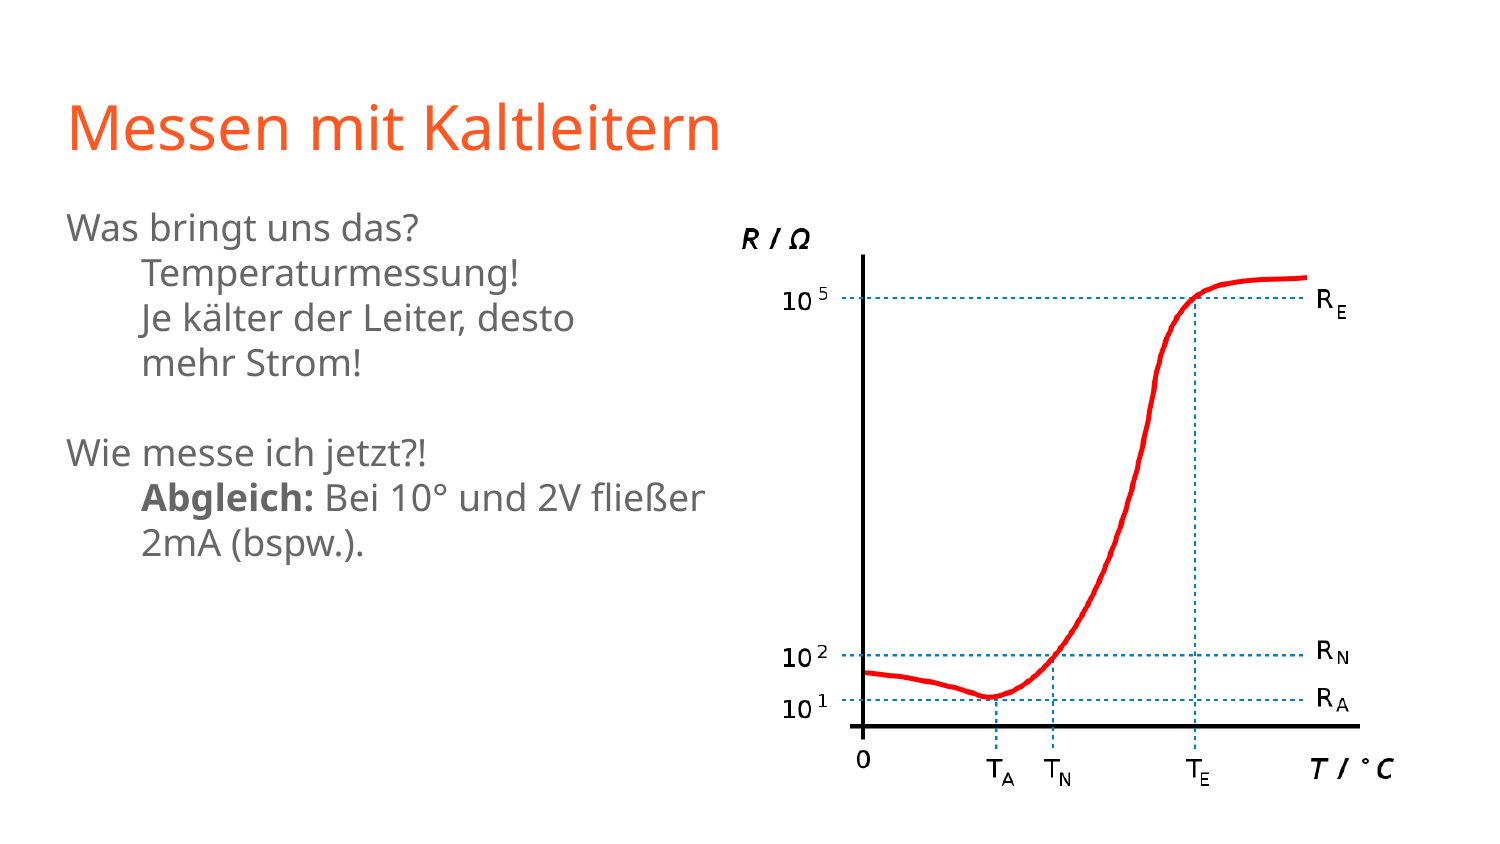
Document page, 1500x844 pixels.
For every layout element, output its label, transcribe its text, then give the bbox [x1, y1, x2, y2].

picture [705, 188, 1466, 844]
list Was bringt uns das? Temperaturmessung! Je kälter der Leiter, desto mehr Strom! Wie messe ich jetzt?! Abgleich: Bei 10° und 2V fließen 2mA (bspw.). [51, 189, 705, 750]
title Messen mit Kaltleitern [51, 72, 1449, 167]
